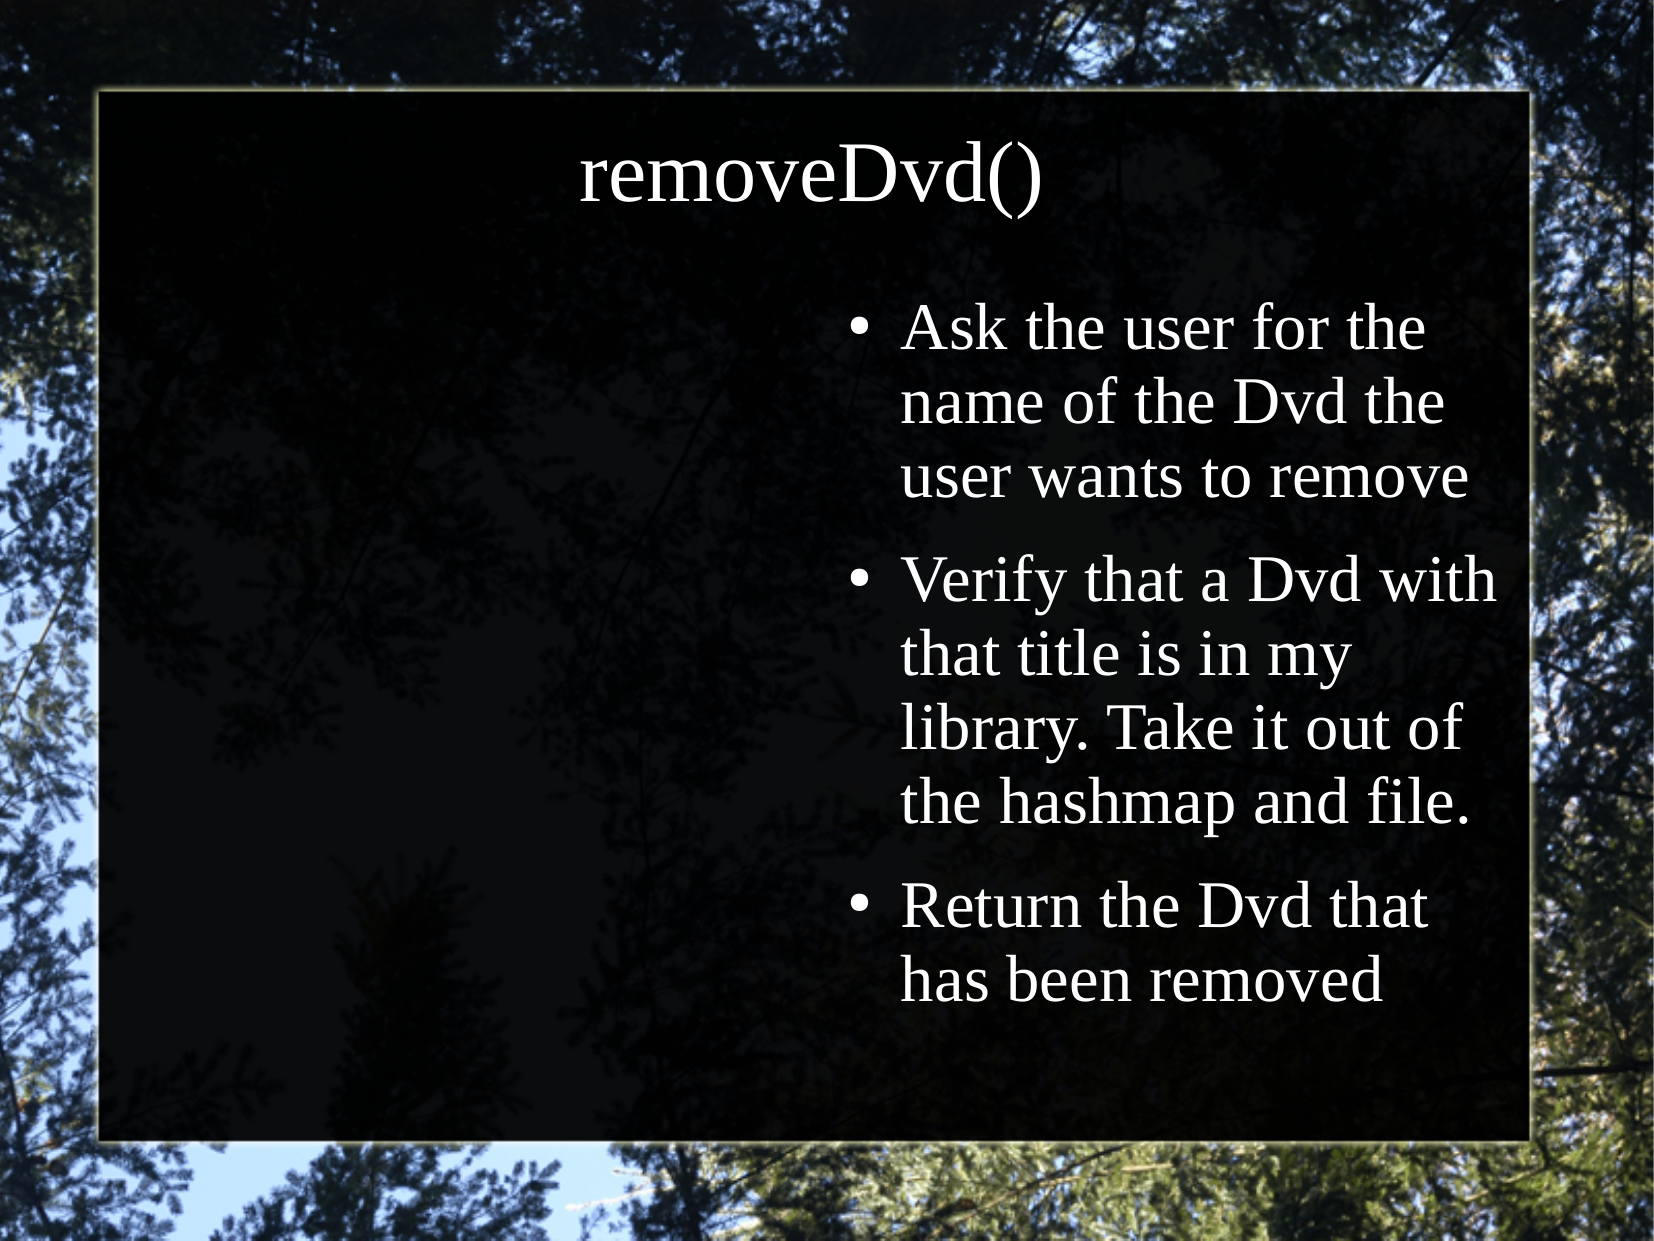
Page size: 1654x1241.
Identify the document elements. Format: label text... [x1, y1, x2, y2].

title removeDvd() [88, 88, 1536, 257]
picture [0, 0, 1654, 1241]
list Ask the user for the name of the Dvd the user wants to remove Verify that a Dvd with that title is in my library. Take it out of the hashmap and file. Return the Dvd that has been removed [829, 290, 1536, 1123]
